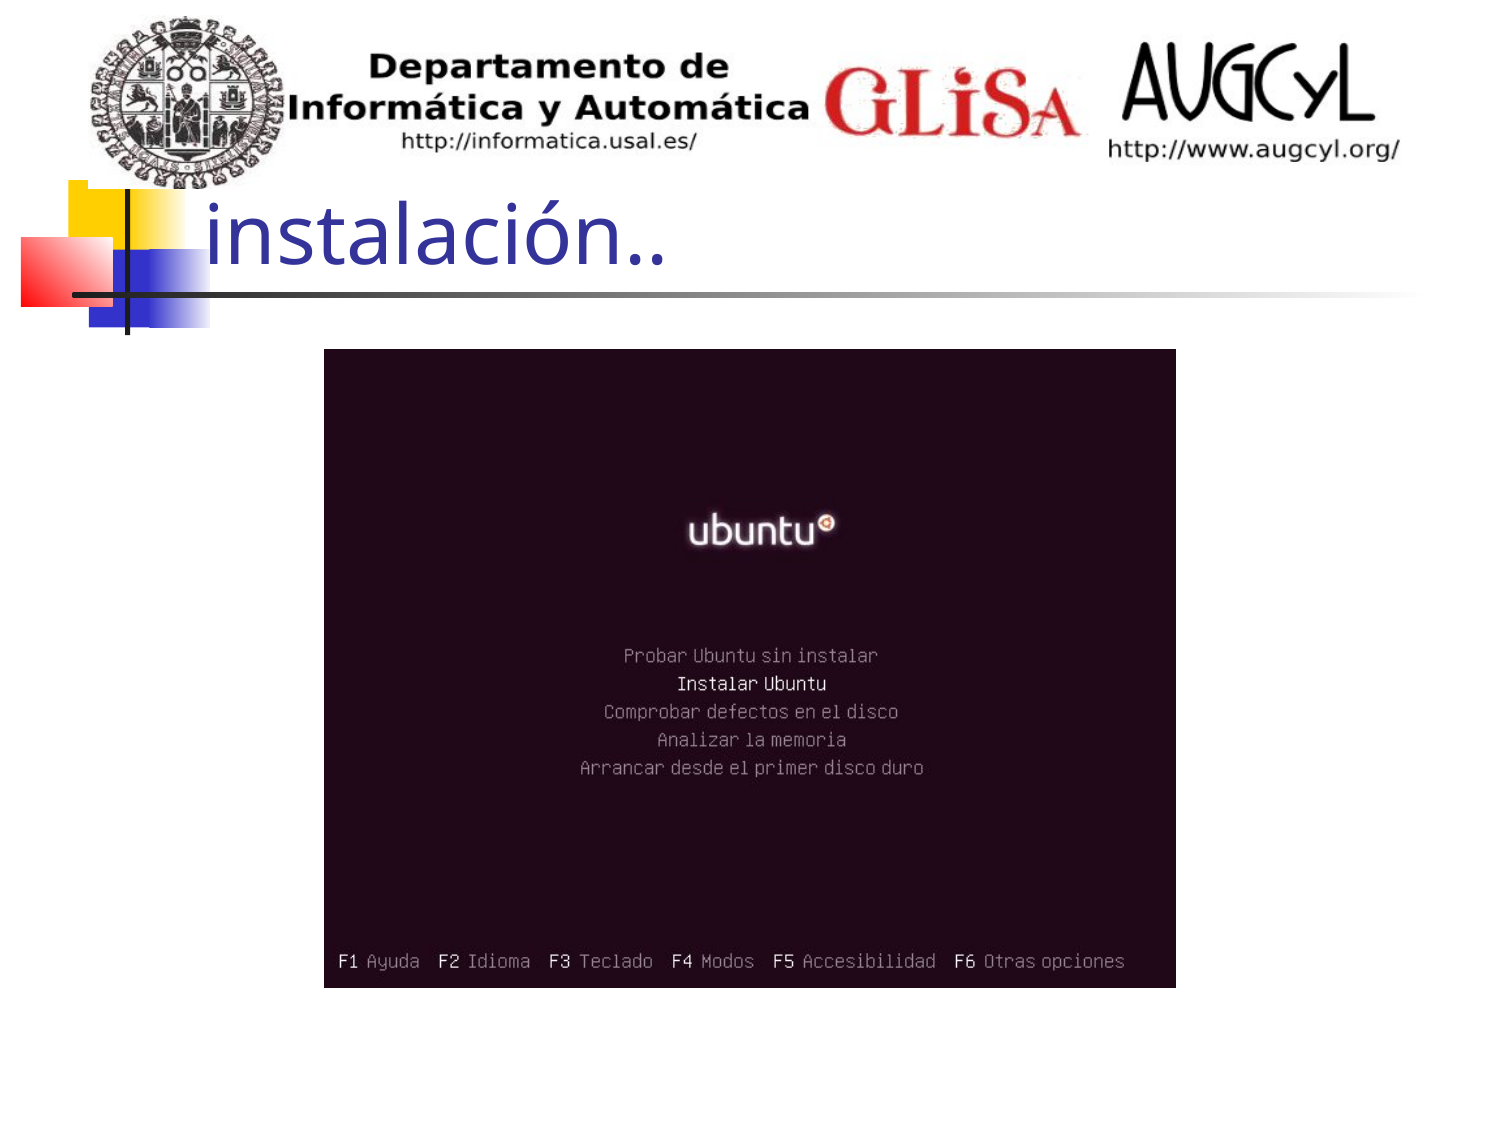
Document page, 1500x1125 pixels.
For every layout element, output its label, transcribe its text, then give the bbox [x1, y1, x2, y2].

picture [88, 15, 1422, 189]
picture [324, 349, 1176, 988]
title Inicio del proceso de instalación.. [188, 101, 1468, 289]
